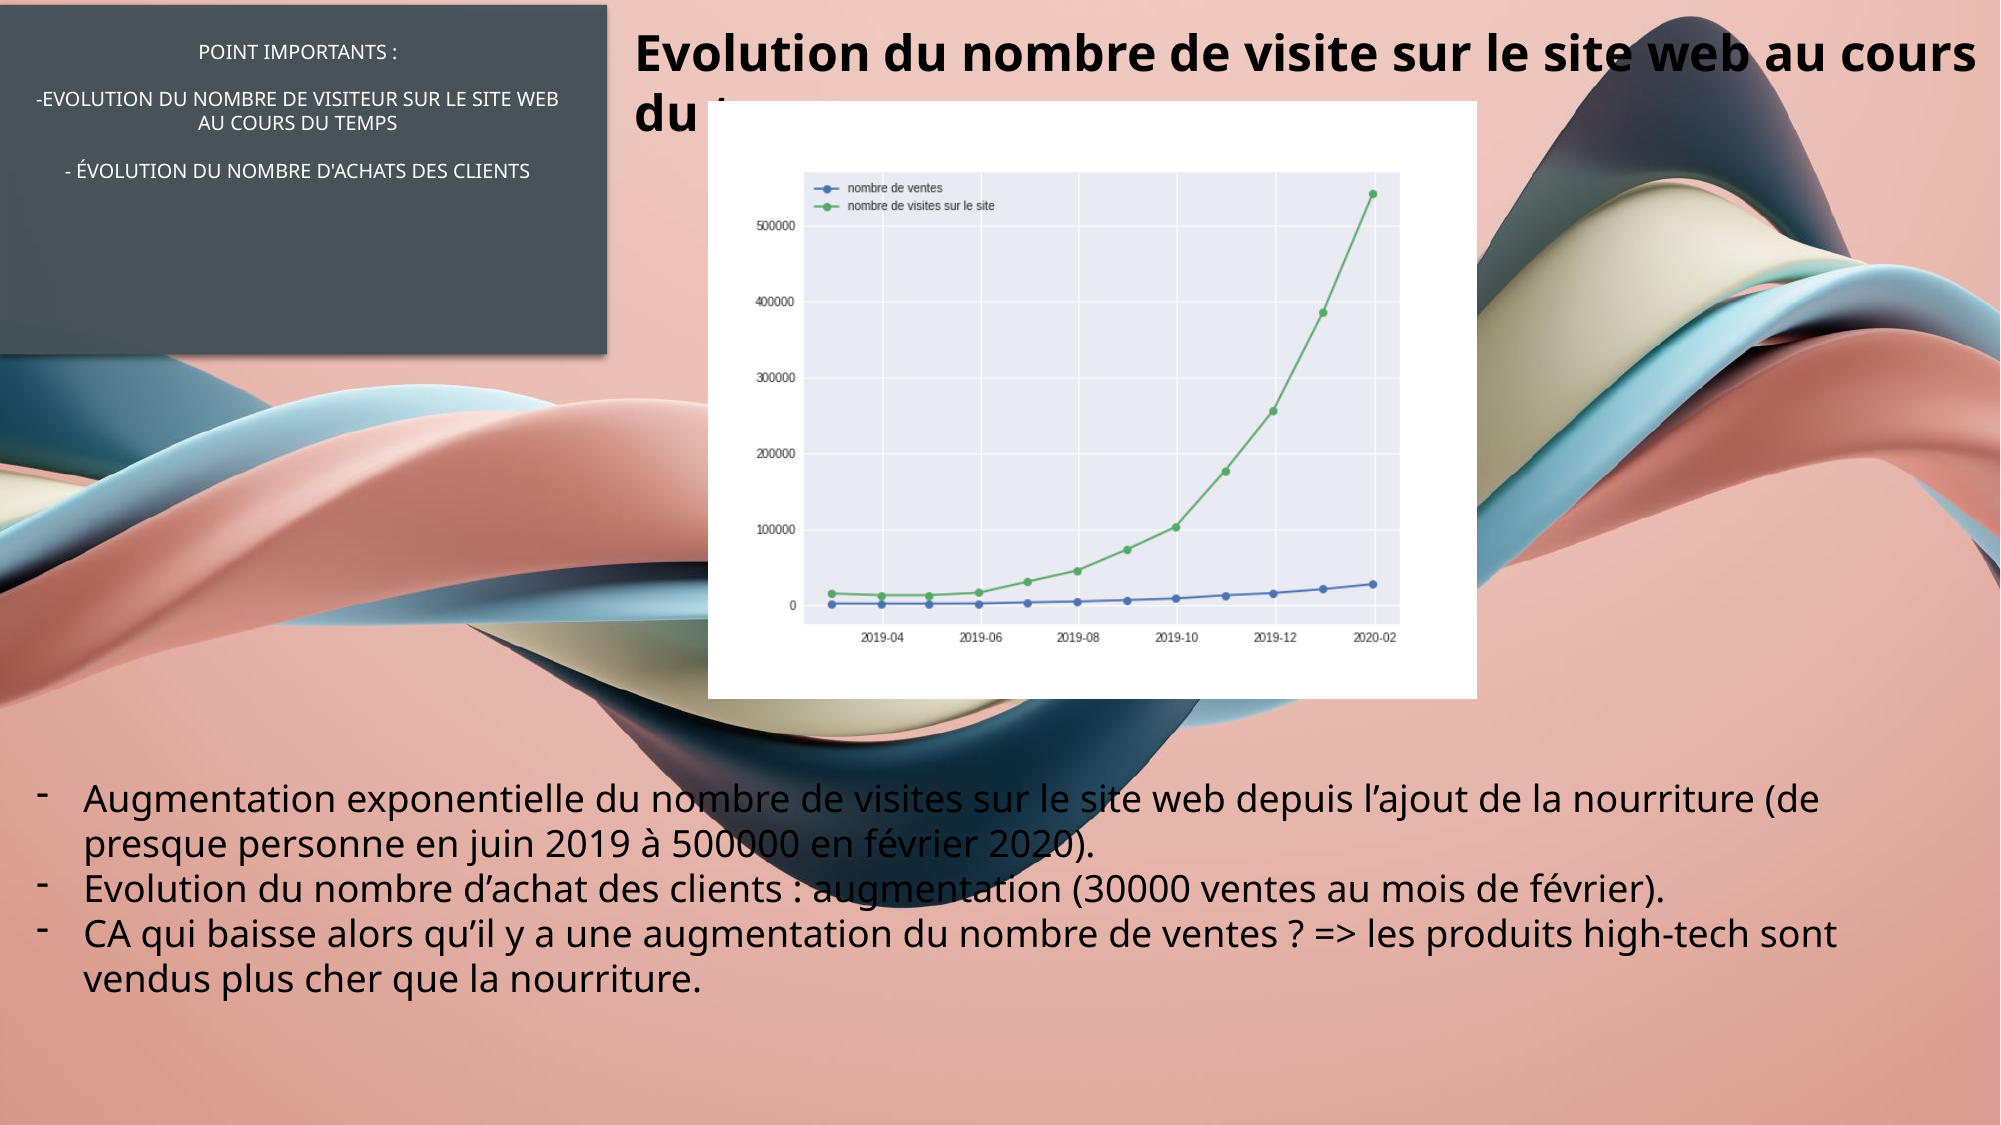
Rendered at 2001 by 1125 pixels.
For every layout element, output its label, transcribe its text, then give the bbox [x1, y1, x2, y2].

text_box Augmentation exponentielle du nombre de visites sur le site web depuis l’ajout de la nourriture (de presque personne en juin 2019 à 500000 en février 2020). Evolution du nombre d’achat des clients : augmentation (30000 ventes au mois de février). CA qui baisse alors qu’il y a une augmentation du nombre de ventes ? => les produits high-tech sont vendus plus cher que la nourriture. [21, 767, 1949, 1008]
text_box [0, 4, 608, 355]
title Point importants : -Evolution du nombre de visiteur sur le site web au cours du temps - évolution du nombre d'achats des clients [5, 29, 591, 238]
picture [0, 0, 2001, 1125]
text_box Evolution du nombre de visite sur le site web au cours du temps [620, 13, 2000, 149]
